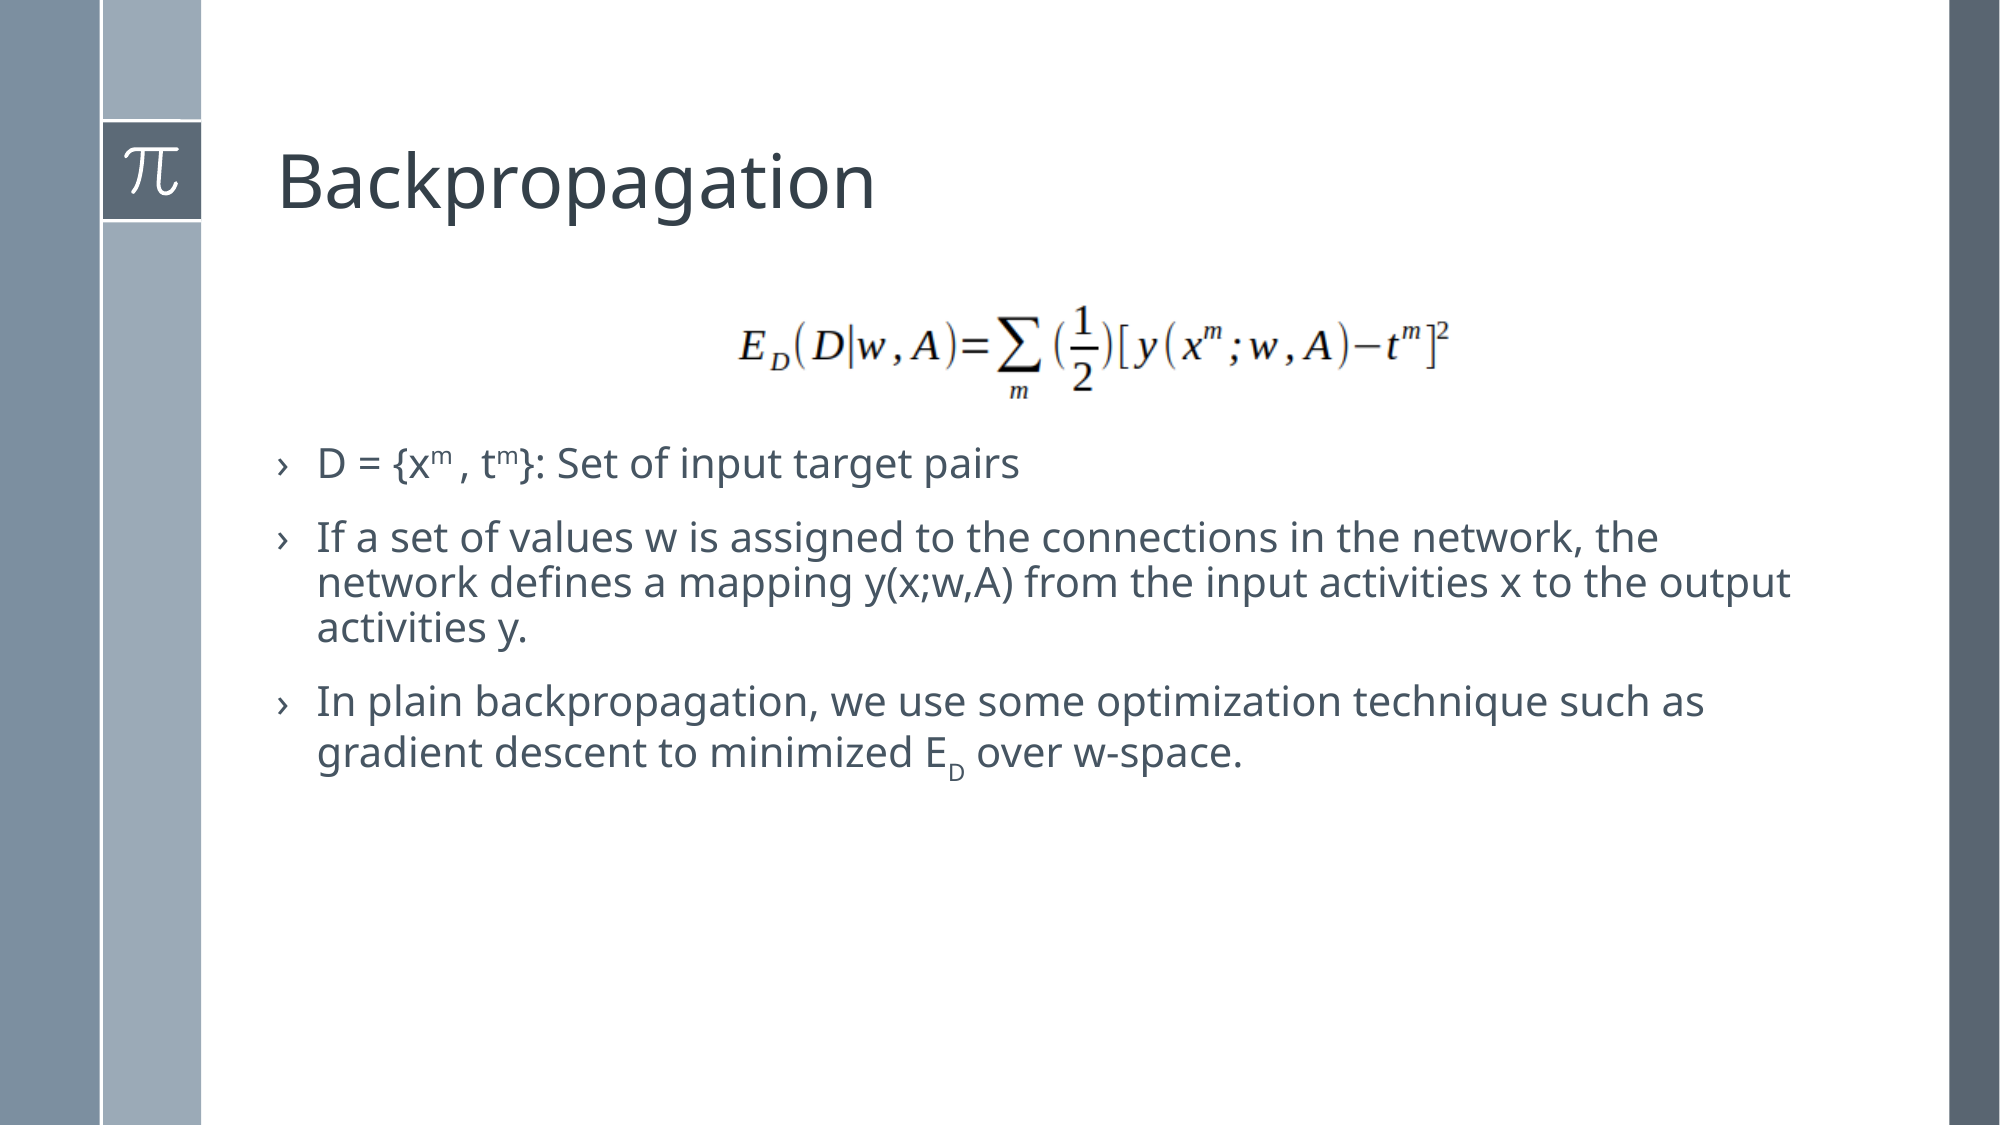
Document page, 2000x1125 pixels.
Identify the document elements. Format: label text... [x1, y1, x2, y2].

picture [705, 284, 1477, 421]
text_box D = {xm , tm}: Set of input target pairs If a set of values w is assigned to the connections in the network, the network defines a mapping y(x;w,A) from the input activities x to the output activities y. In plain backpropagation, we use some optimization technique such as gradient descent to minimized ED over w-space. [261, 262, 1845, 1013]
text_box Backpropagation [261, 29, 1867, 233]
